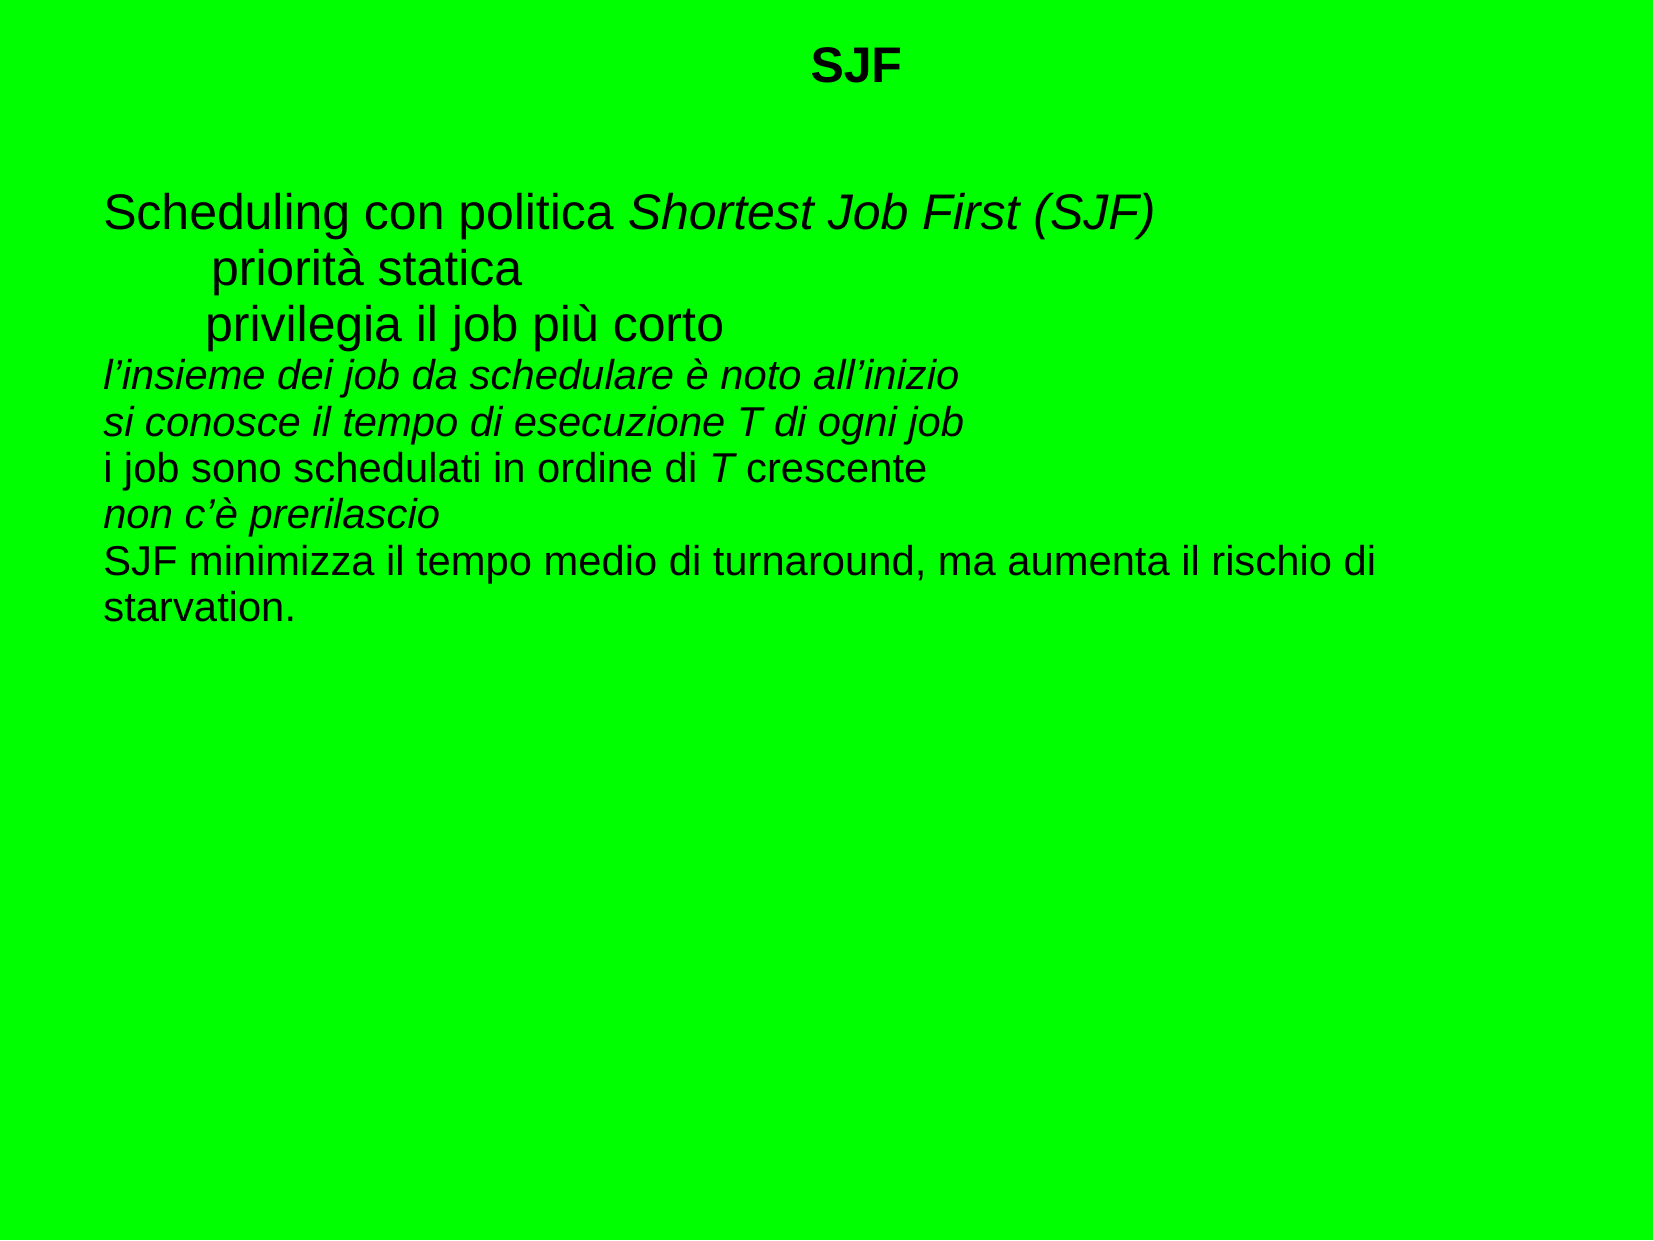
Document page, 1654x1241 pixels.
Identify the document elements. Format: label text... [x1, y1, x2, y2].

text_box Scheduling con politica Shortest Job First (SJF) priorità statica privilegia il job più corto l’insieme dei job da schedulare è noto all’inizio si conosce il tempo di esecuzione T di ogni job i job sono schedulati in ordine di T crescente non c’è prerilascio SJF minimizza il tempo medio di turnaround, ma aumenta il rischio di starvation. [88, 177, 1565, 639]
text_box SJF [501, 29, 1211, 101]
